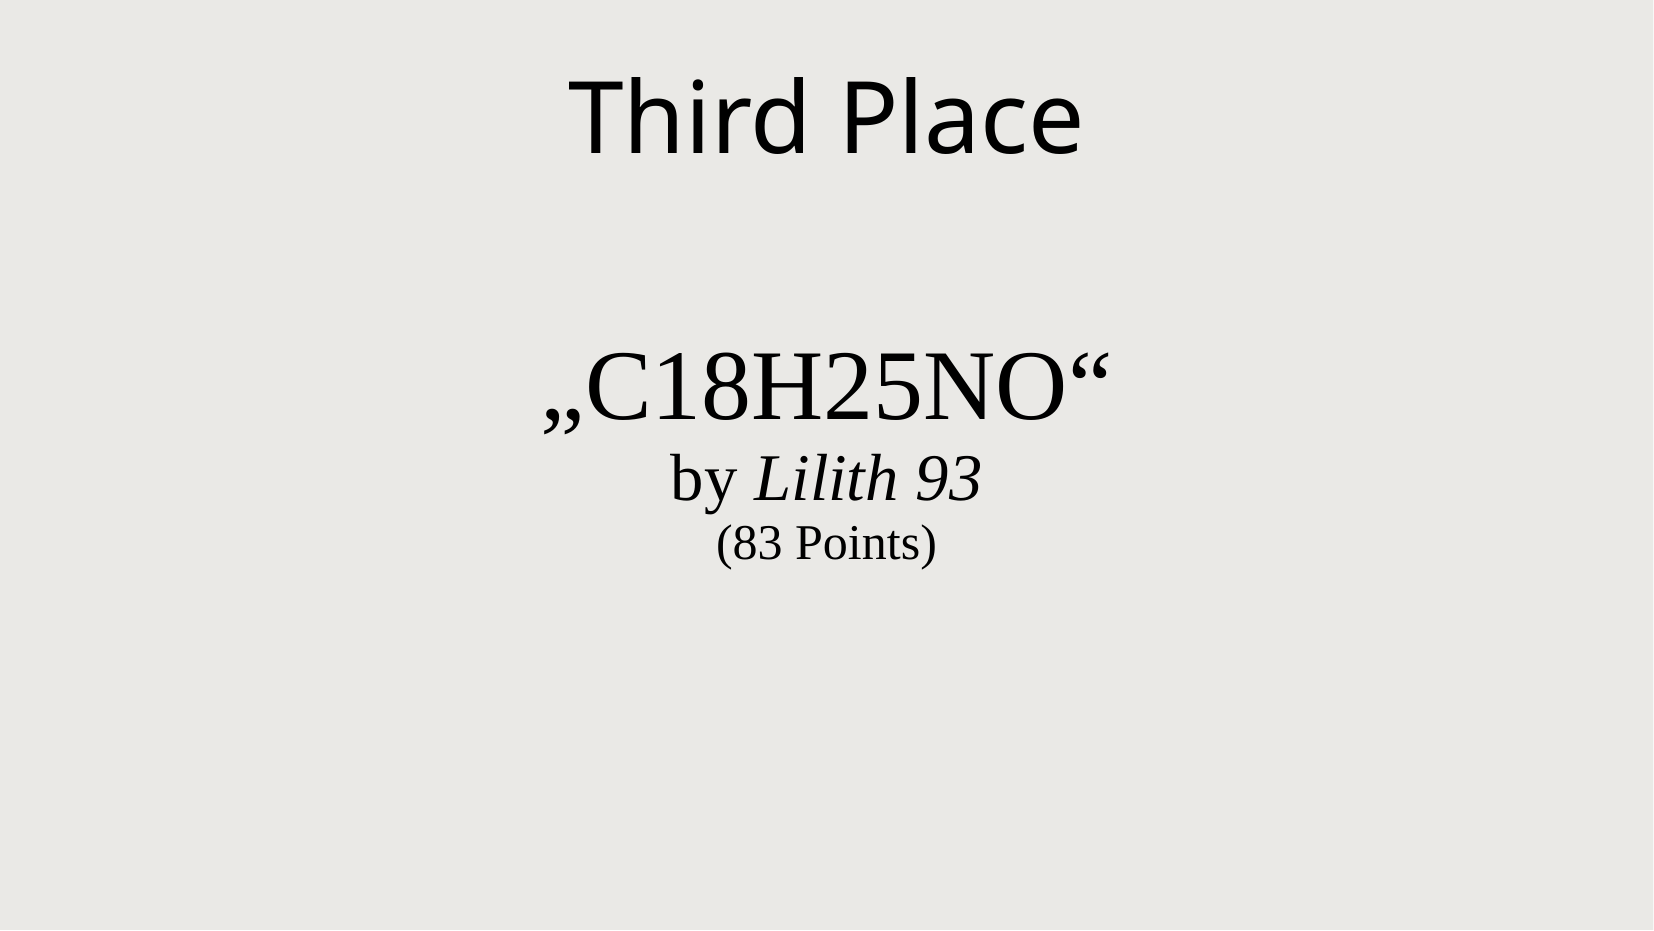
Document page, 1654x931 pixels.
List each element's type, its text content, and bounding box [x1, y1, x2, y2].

title Third Place [82, 37, 1571, 193]
subtitle „C18H25NO“ by Lilith 93 (83 Points) [82, 217, 1571, 758]
